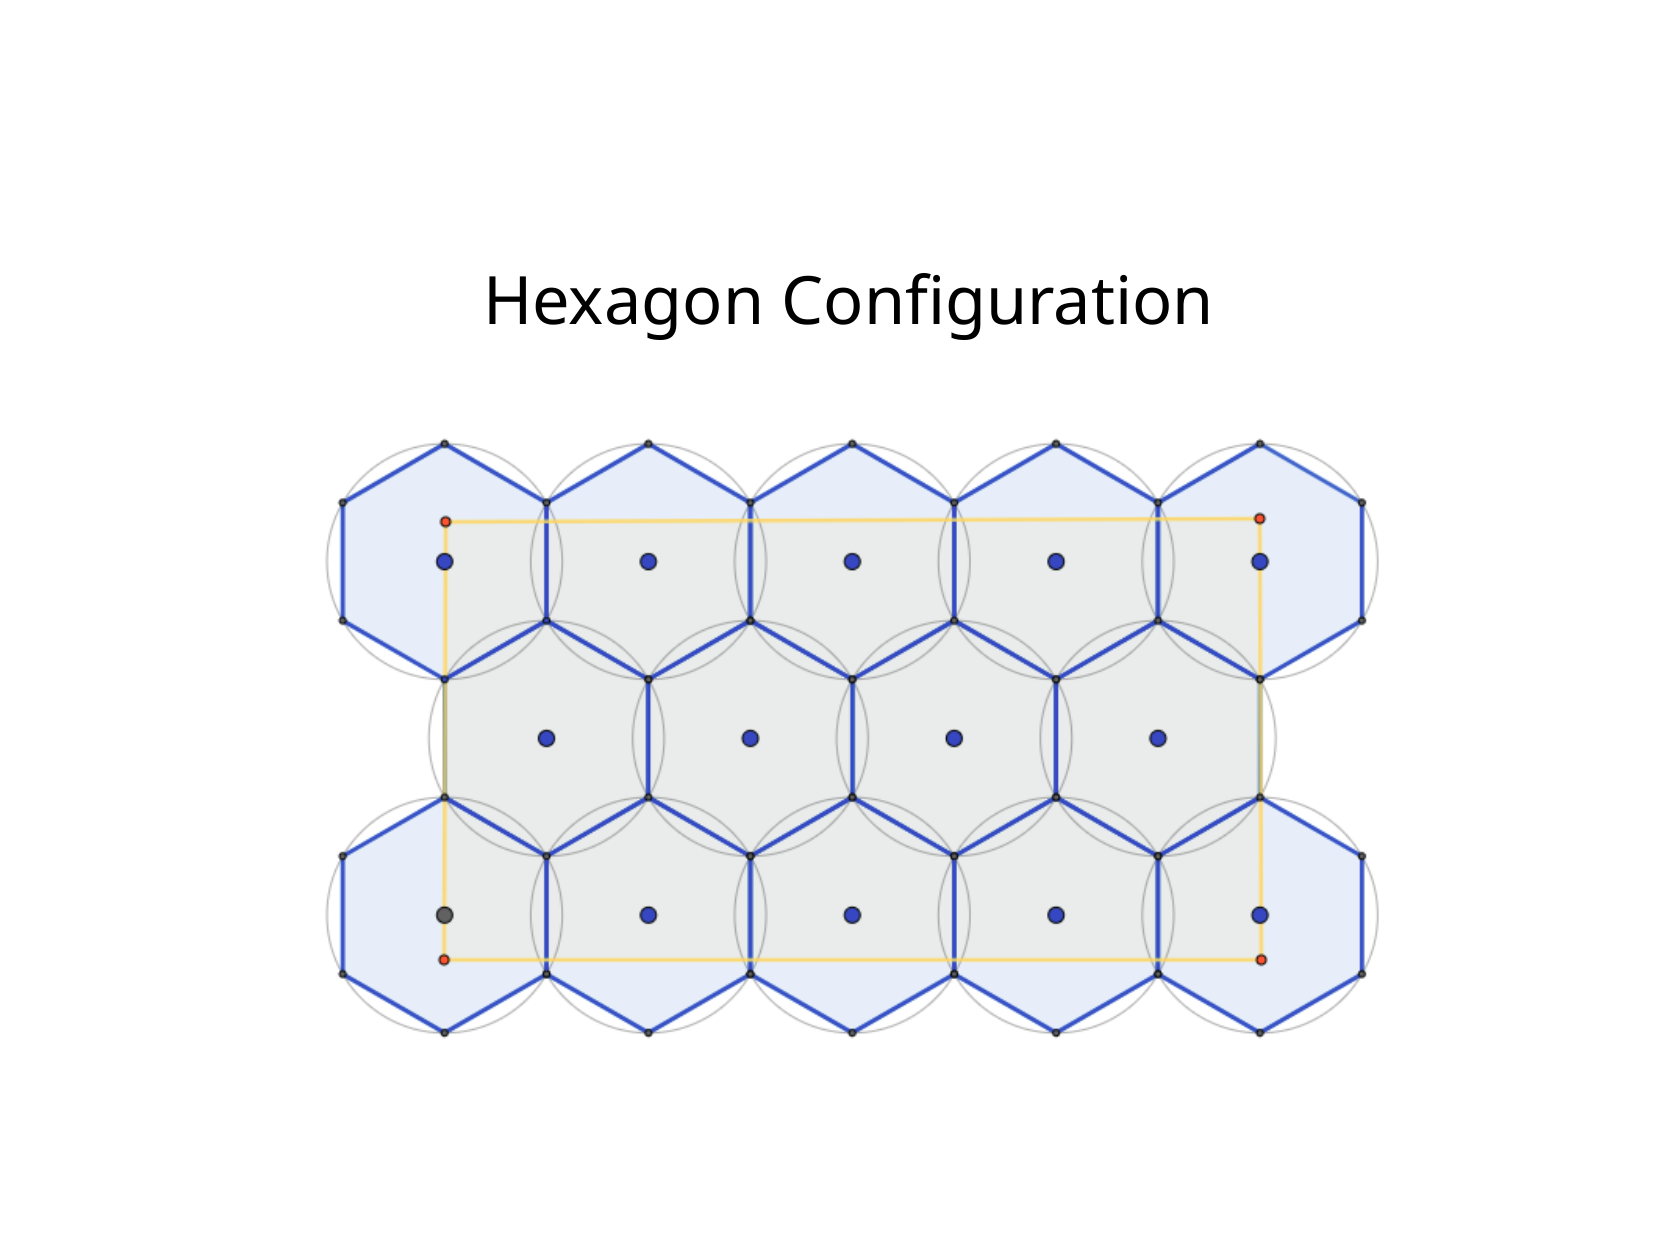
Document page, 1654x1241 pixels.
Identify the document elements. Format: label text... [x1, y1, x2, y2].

title Hexagon Configuration [105, 195, 1594, 403]
picture [285, 411, 1407, 1066]
